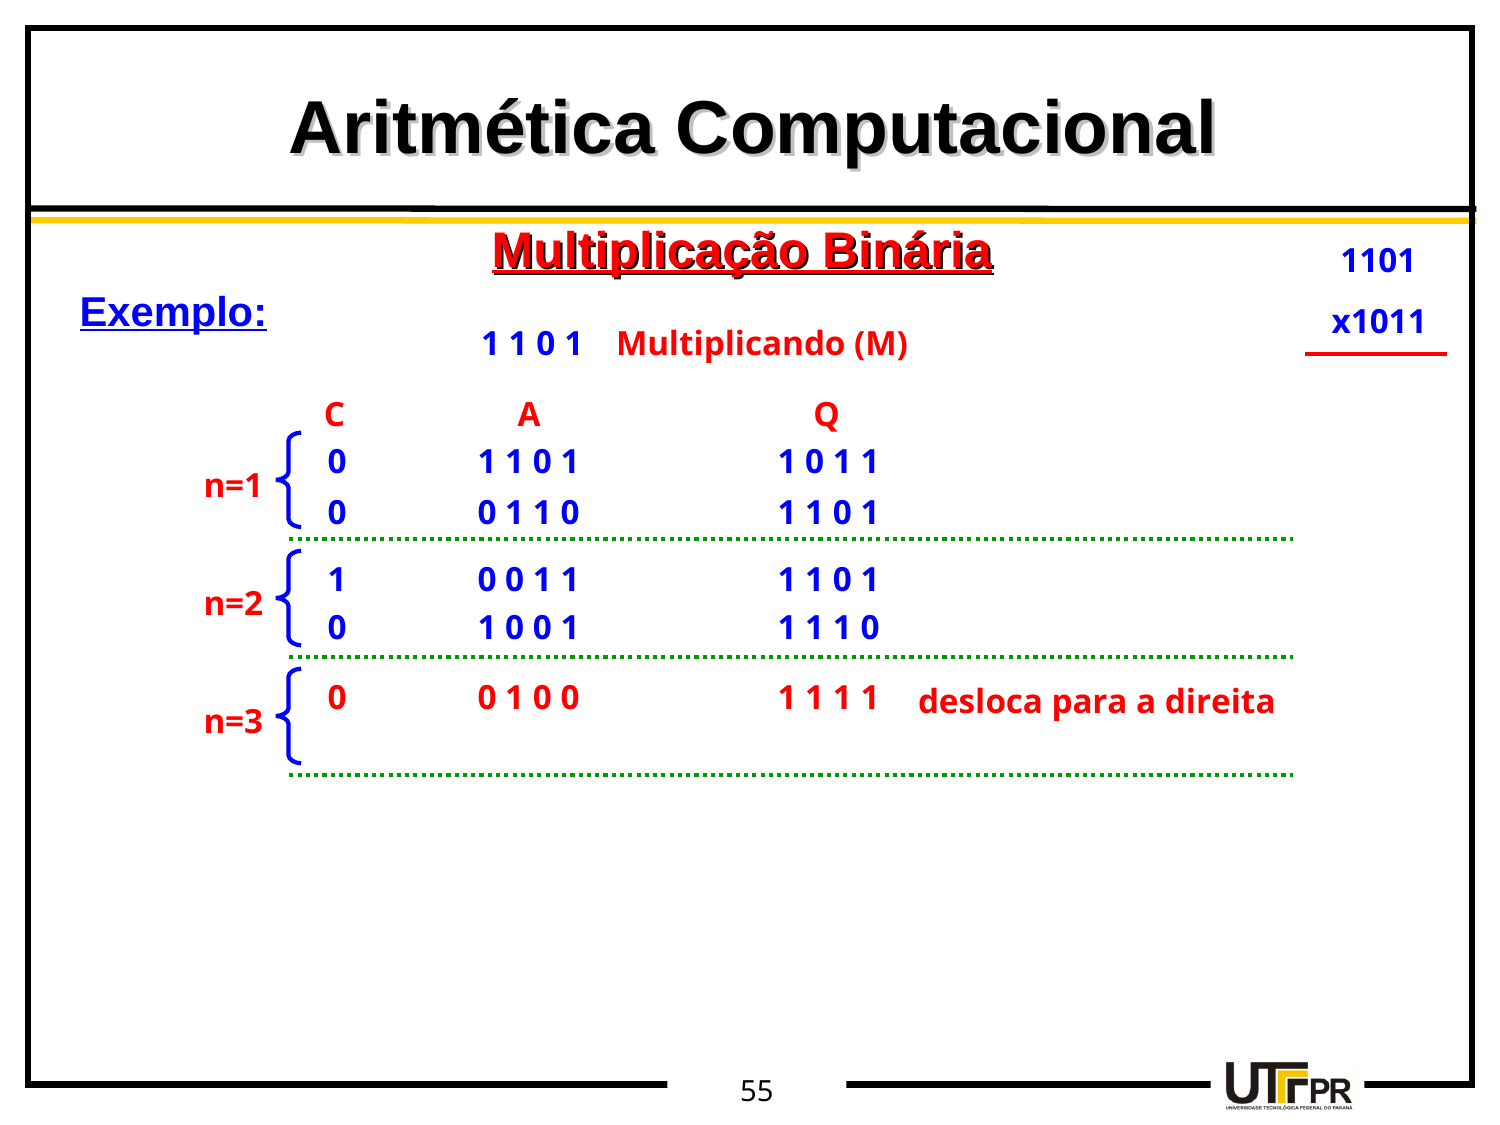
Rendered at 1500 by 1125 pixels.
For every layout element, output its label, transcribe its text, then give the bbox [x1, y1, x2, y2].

text_box 0 1 0 0 1 1 1 1 0 [312, 598, 895, 654]
text_box n=1 [188, 456, 279, 512]
text_box 0 1 1 0 1 1 0 1 1 [312, 432, 895, 483]
text_box 0 0 1 1 0 1 1 0 1 [312, 483, 895, 539]
text_box 1101 x1011 [1316, 231, 1442, 348]
text_box Q [798, 385, 855, 432]
picture [1225, 1062, 1353, 1110]
text_box n=3 [188, 692, 279, 748]
text_box 1 1 0 1 [466, 314, 599, 370]
text_box 0 0 1 0 0 1 1 1 1 [312, 668, 895, 725]
text_box A [502, 385, 556, 432]
text_box Q [820, 406, 832, 422]
text_box C [309, 385, 361, 441]
list Multiplicação Binária Exemplo: [64, 220, 1419, 990]
text_box desloca para a direita [903, 672, 1292, 728]
text_box n=2 [188, 574, 279, 630]
text_box 1 0 0 1 1 1 1 0 1 [312, 550, 895, 598]
text_box Multiplicando (M) [601, 314, 924, 370]
title Aritmética Computacional [29, 85, 1477, 180]
